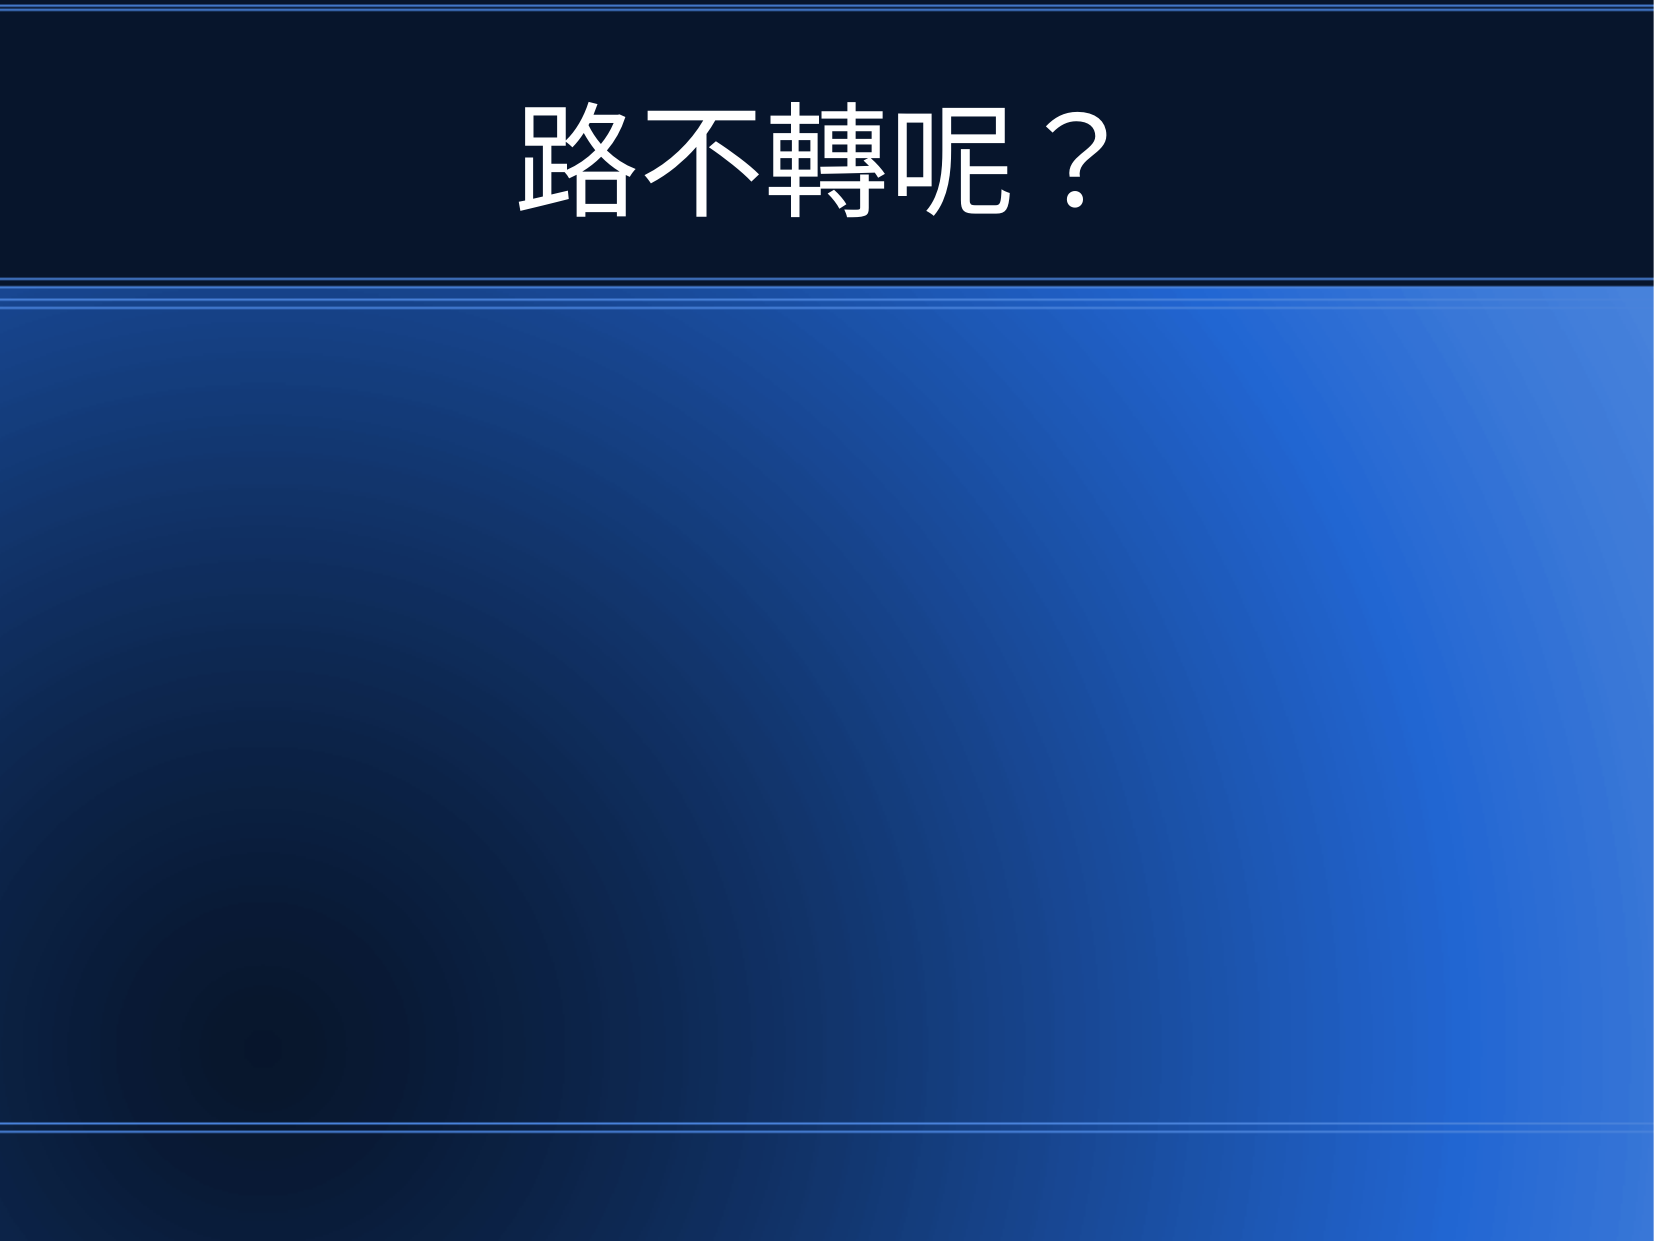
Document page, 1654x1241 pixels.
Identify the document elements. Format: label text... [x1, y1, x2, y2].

picture [0, 0, 1654, 1241]
title 路不轉呢？ [82, 49, 1571, 257]
